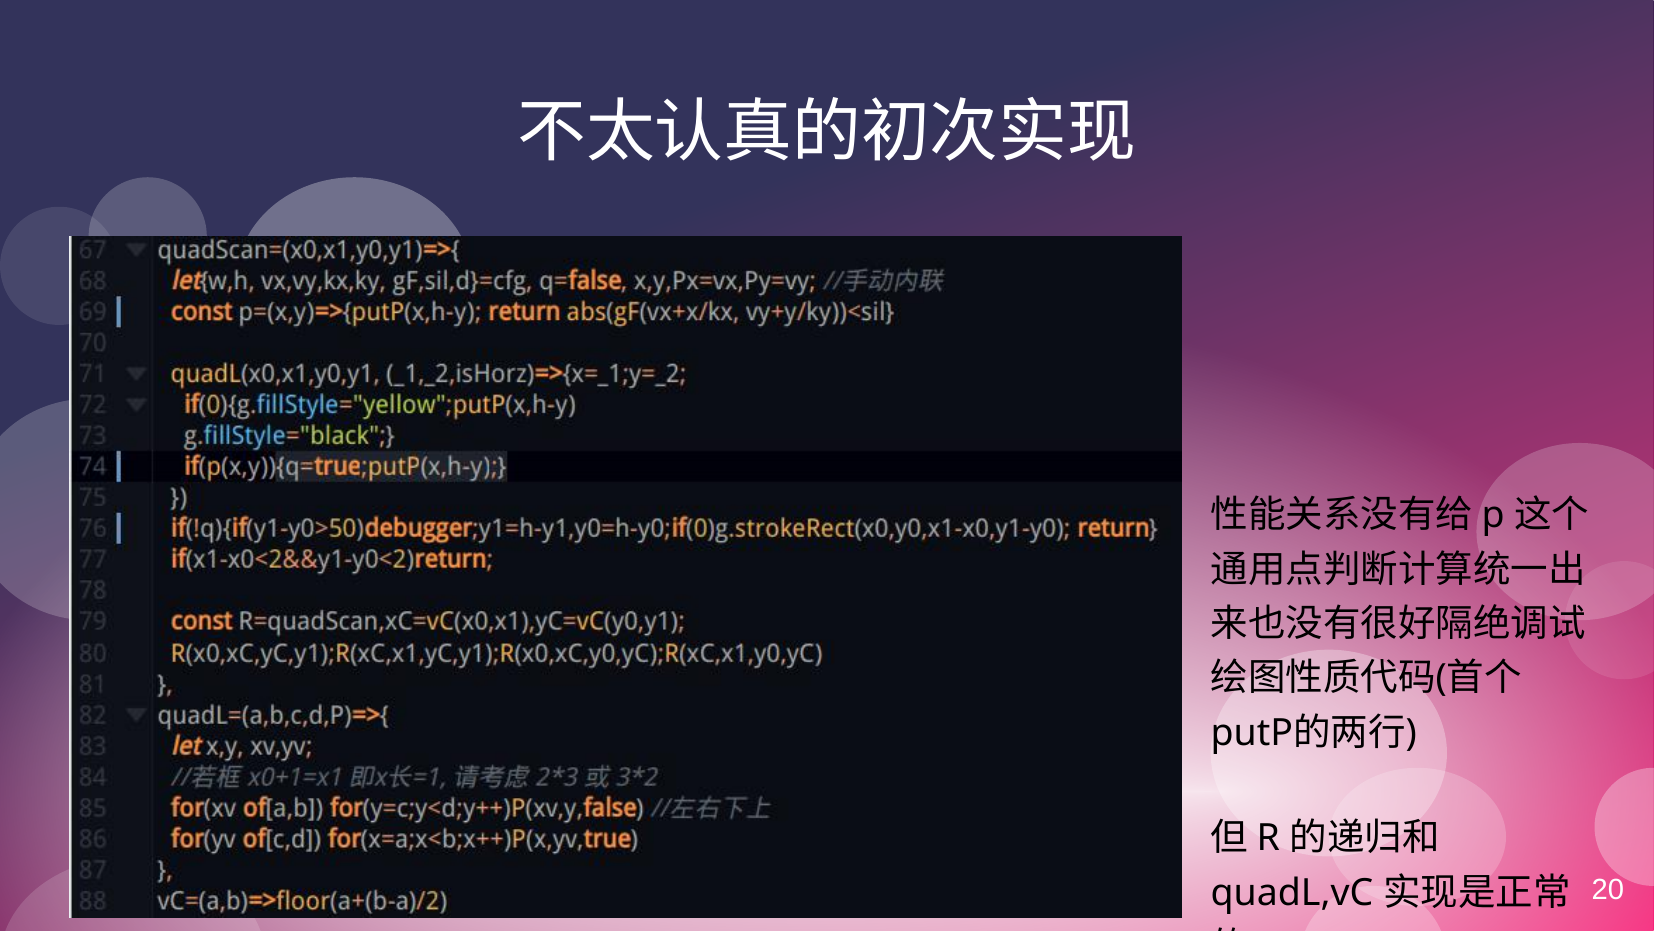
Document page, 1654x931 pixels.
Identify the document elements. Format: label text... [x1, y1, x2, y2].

picture [69, 236, 1182, 918]
text_box 性能关系没有给 p 这个通用点判断计算统一出来也没有很好隔绝调试绘图性质代码(首个putP的两行) 但 R 的递归和 quadL,vC 实现是正常的 [1210, 484, 1595, 915]
title 不太认真的初次实现 [88, 44, 1565, 207]
